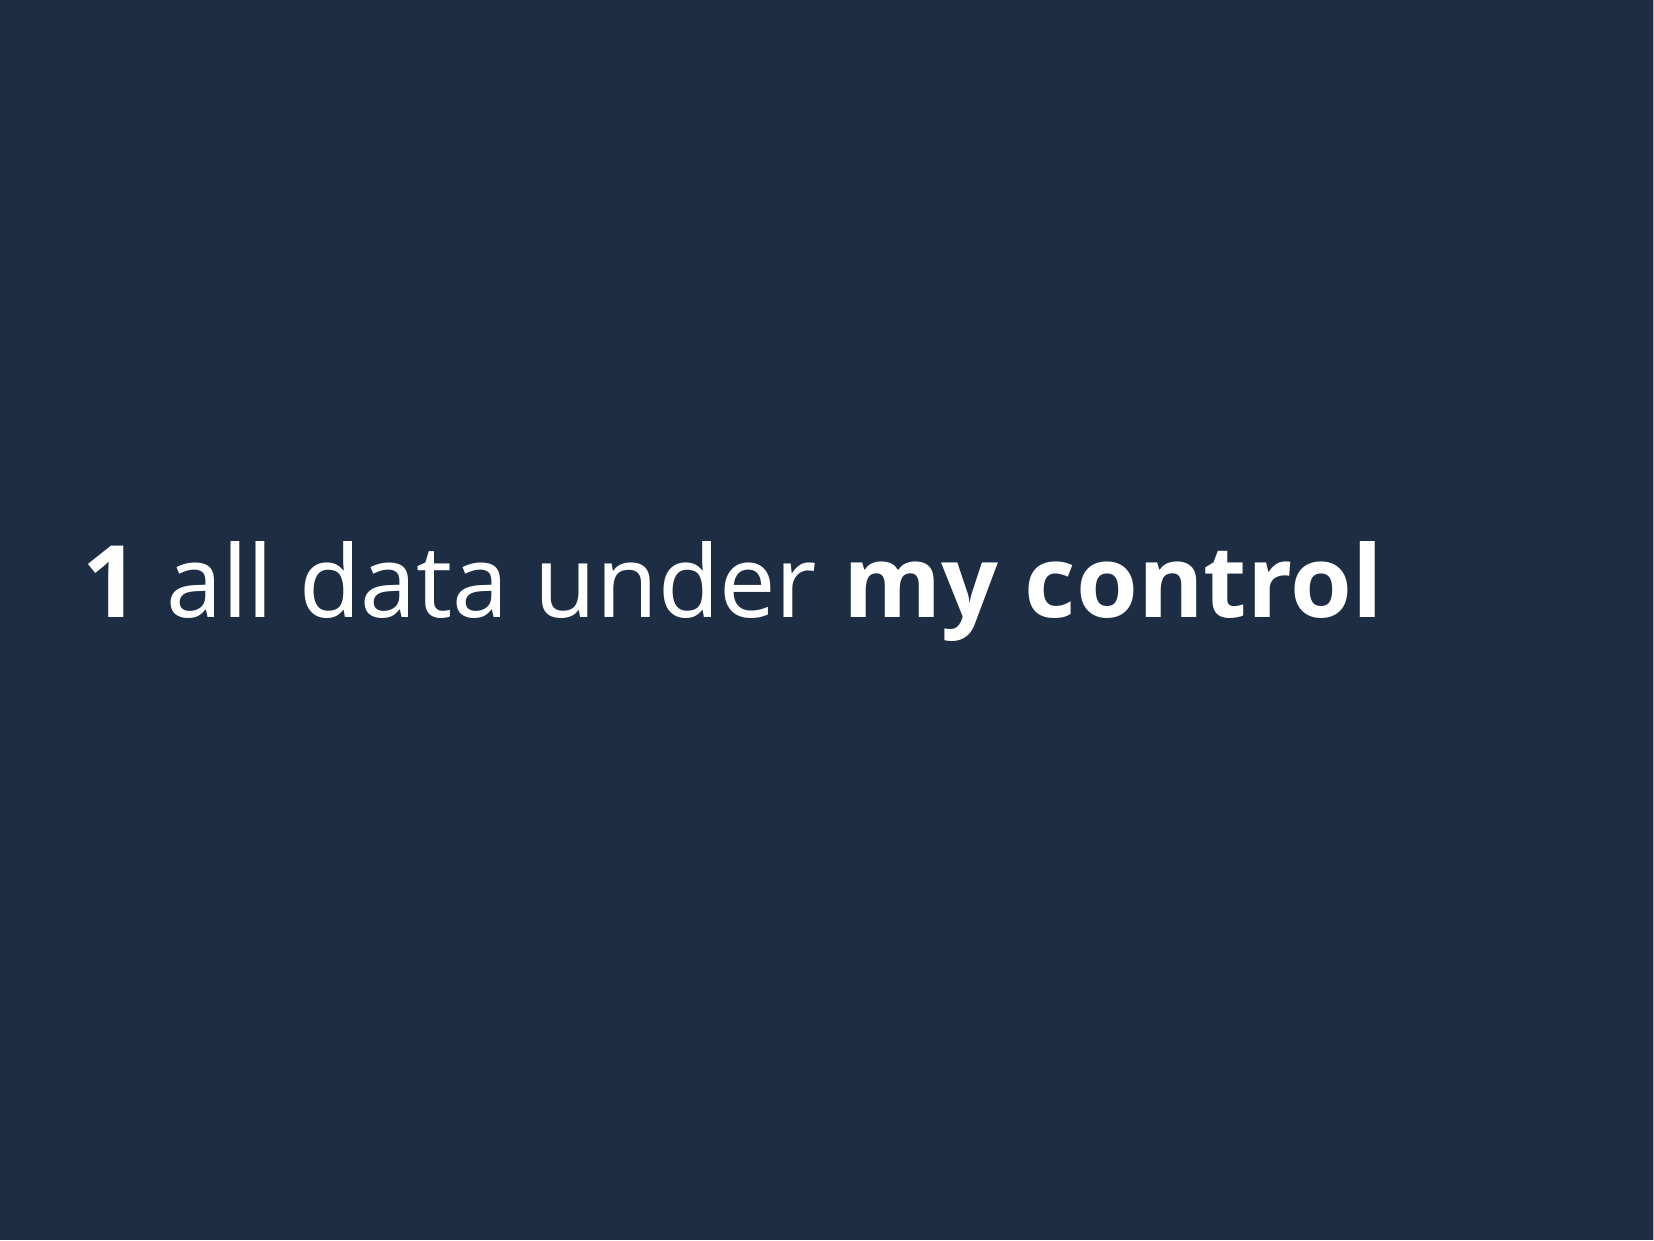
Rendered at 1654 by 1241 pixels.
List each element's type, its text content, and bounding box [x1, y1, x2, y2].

subtitle 1 all data under my control [82, 49, 1571, 1109]
